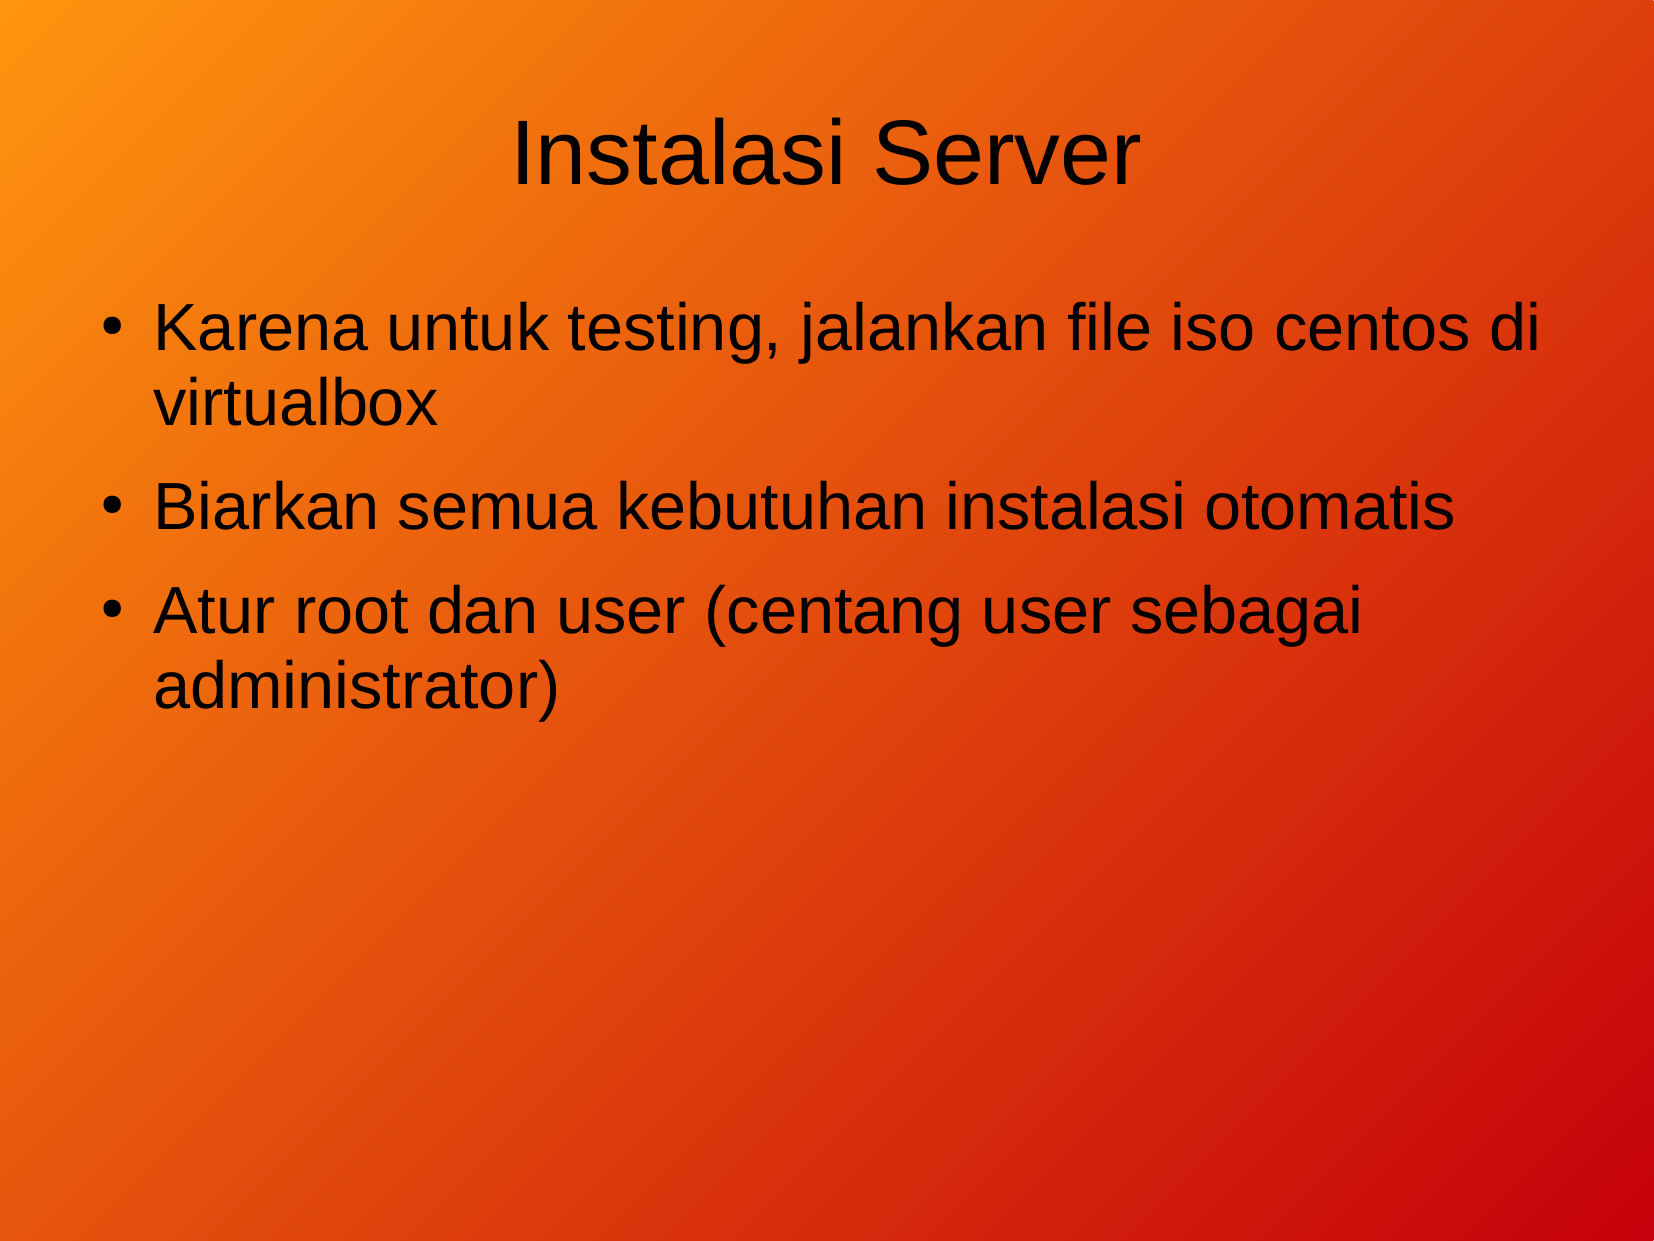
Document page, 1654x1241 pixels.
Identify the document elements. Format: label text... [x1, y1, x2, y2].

title Instalasi Server [82, 49, 1571, 257]
list Karena untuk testing, jalankan file iso centos di virtualbox Biarkan semua kebutuhan instalasi otomatis Atur root dan user (centang user sebagai administrator) [82, 290, 1571, 1010]
